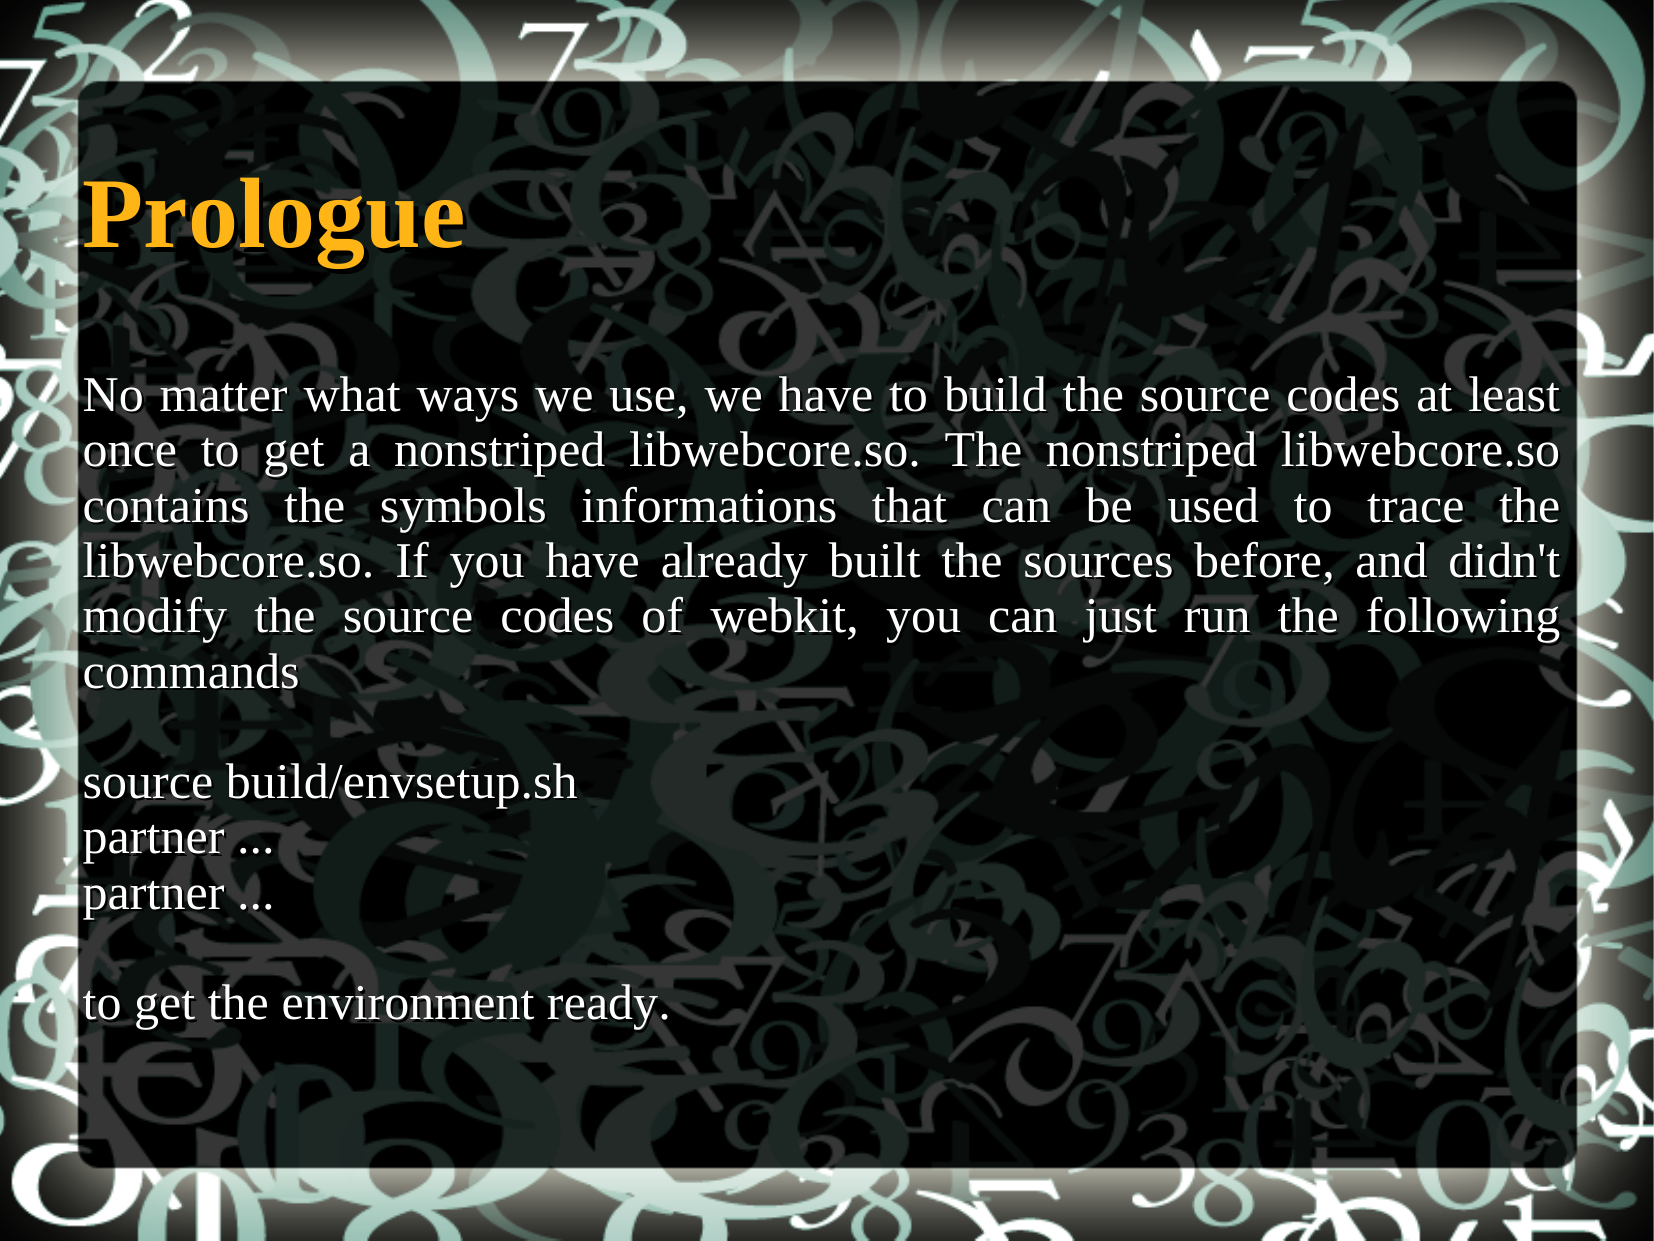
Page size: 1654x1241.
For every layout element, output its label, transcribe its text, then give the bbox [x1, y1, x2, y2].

title Prologue [82, 118, 1530, 296]
picture [0, 0, 1654, 1241]
subtitle No matter what ways we use, we have to build the source codes at least once to get a nonstriped libwebcore.so. The nonstriped libwebcore.so contains the symbols informations that can be used to trace the libwebcore.so. If you have already built the sources before, and didn't modify the source codes of webkit, you can just run the following commands source build/envsetup.sh partner ... partner ... to get the environment ready. [82, 296, 1571, 1101]
